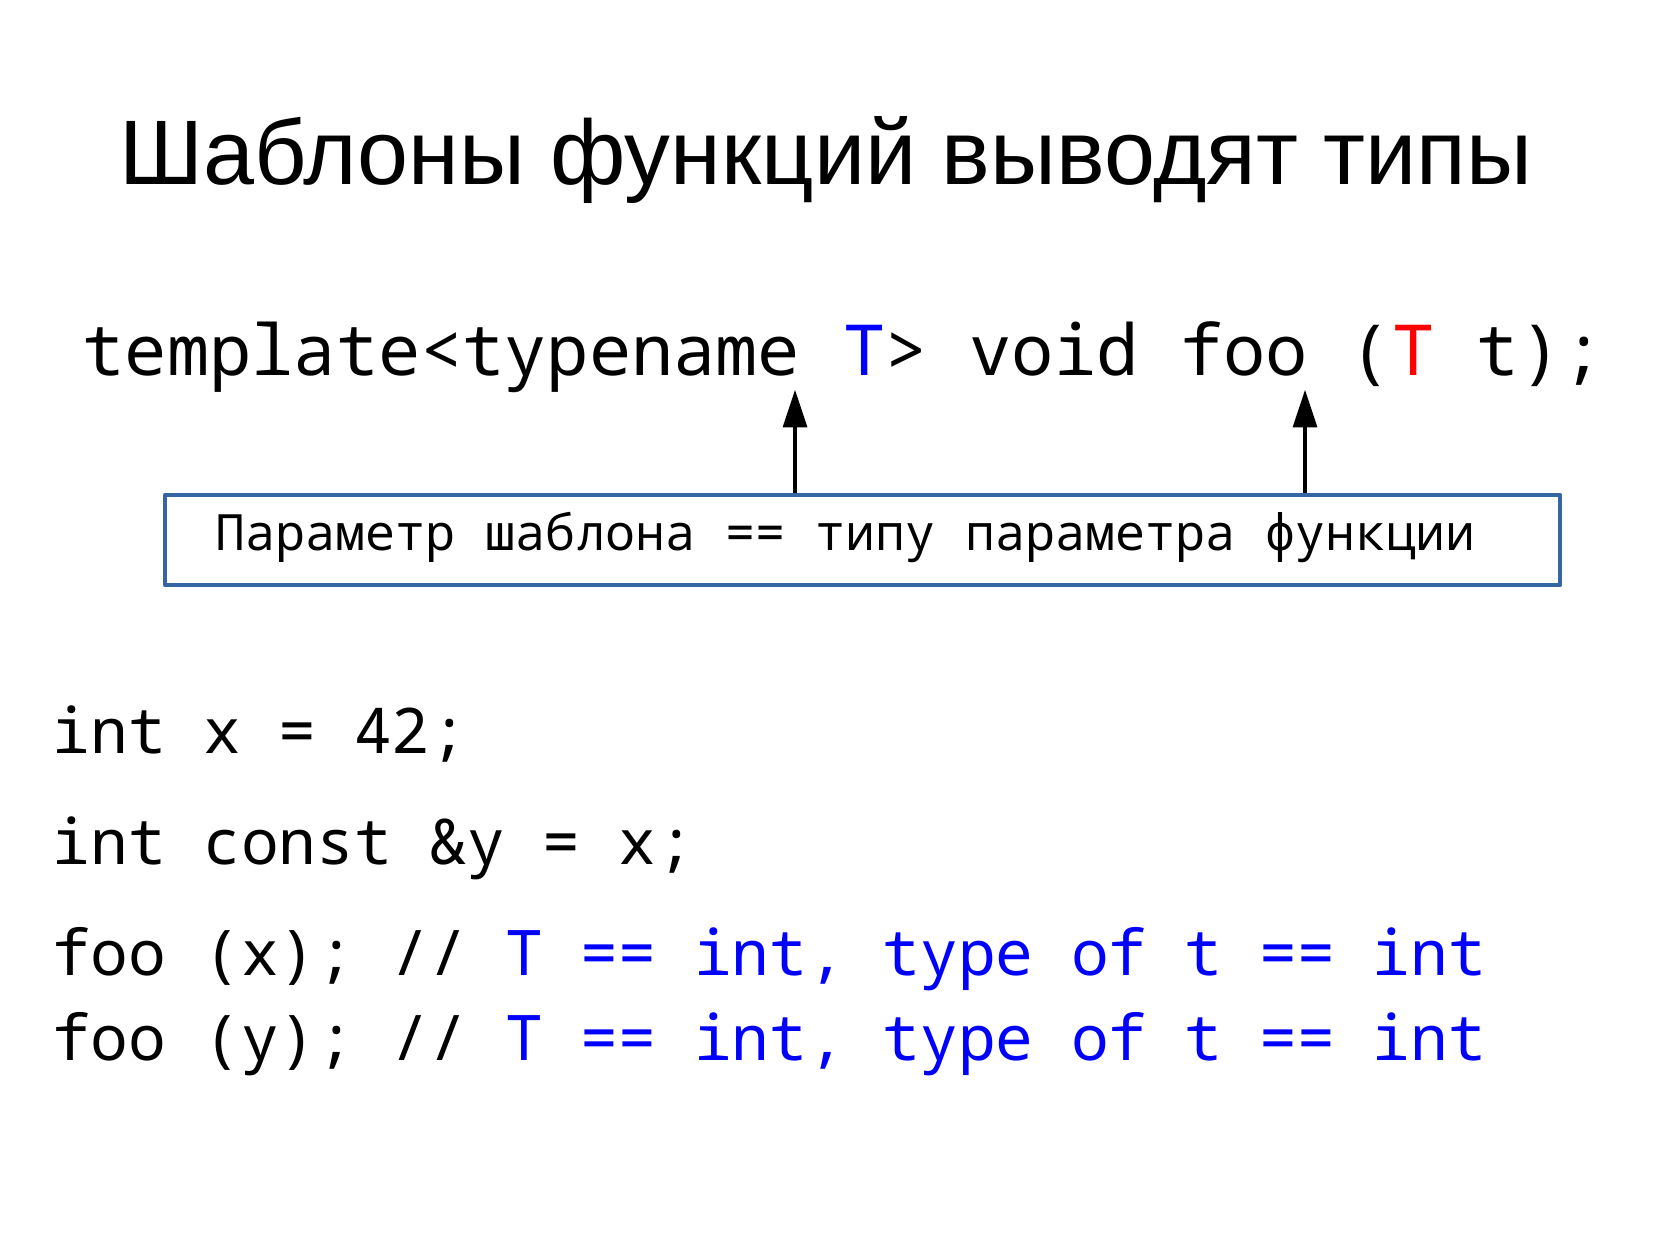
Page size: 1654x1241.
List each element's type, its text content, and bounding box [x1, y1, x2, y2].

title Шаблоны функций выводят типы [82, 49, 1571, 257]
list int x = 42; int const &y = x; foo (x); // T == int, type of t == int foo (y); // T == int, type of t == int [52, 686, 1591, 1167]
list template<typename T> void foo (T t); [82, 300, 1621, 420]
list Параметр шаблона == типу параметра функции [165, 495, 1561, 586]
